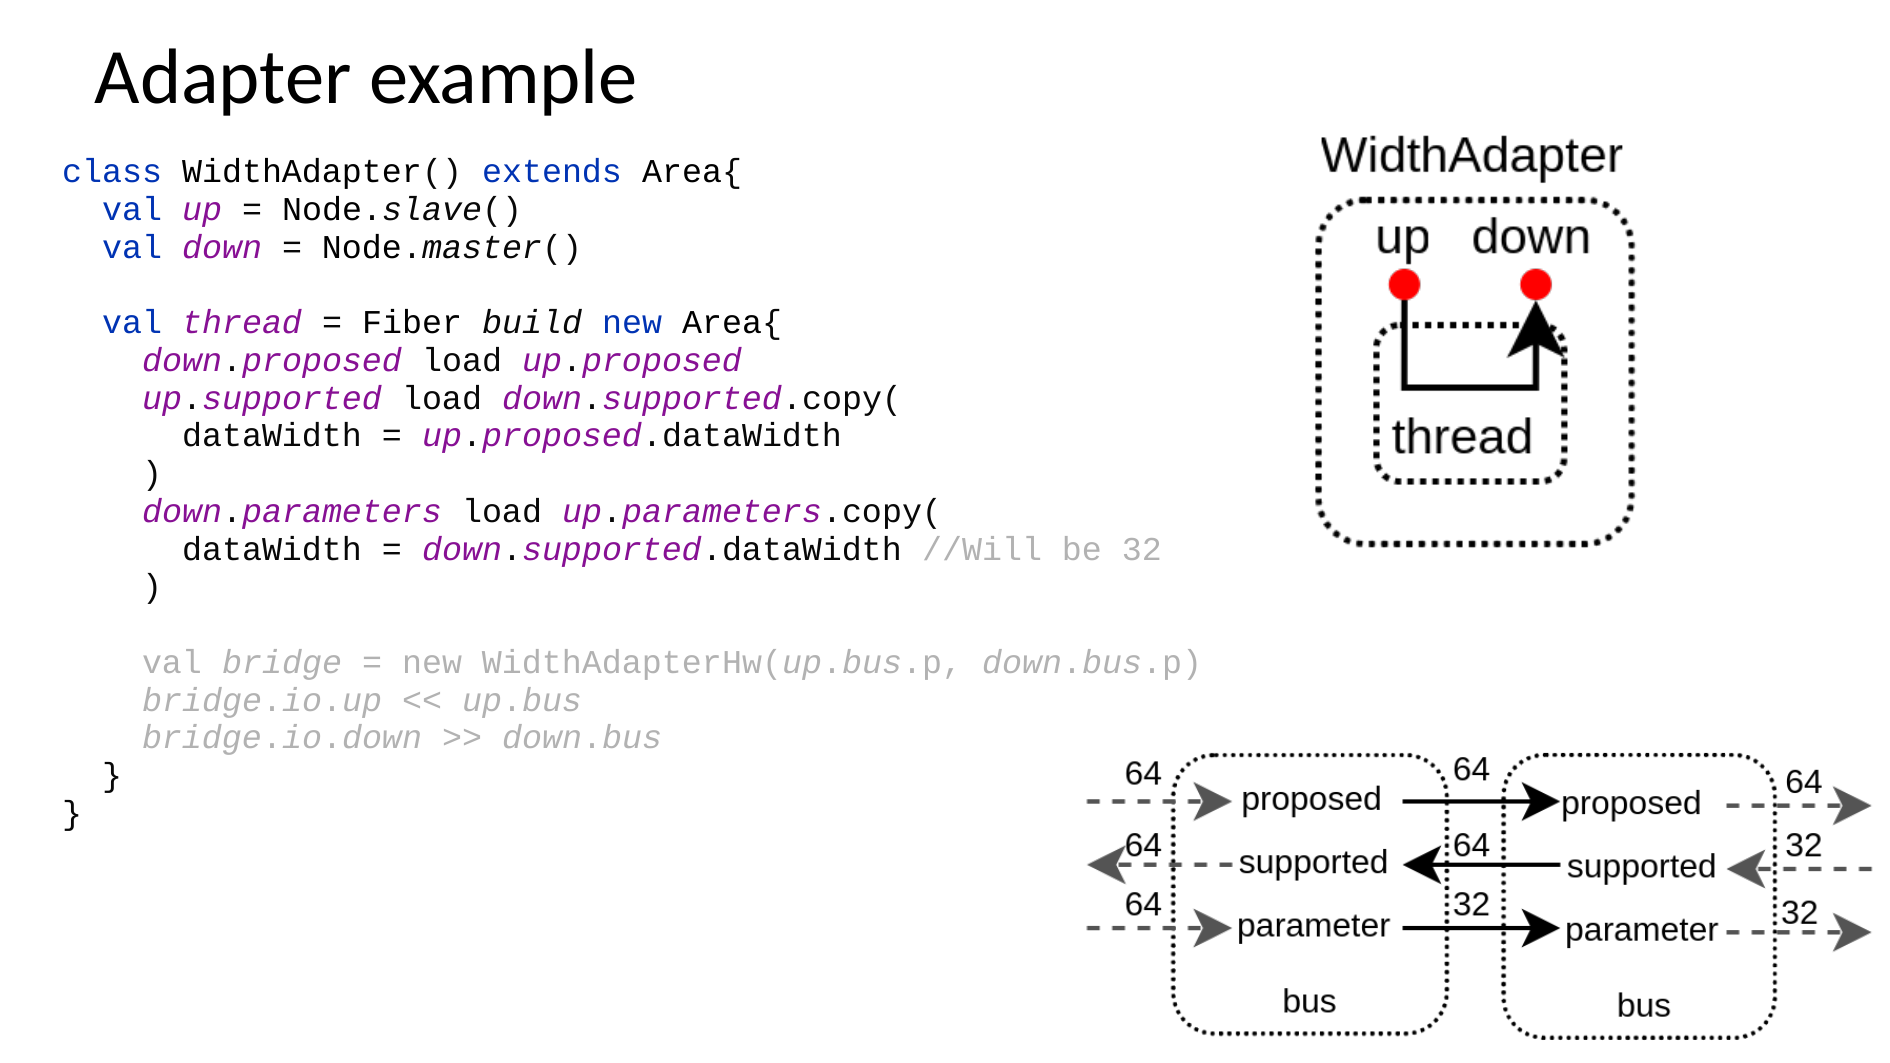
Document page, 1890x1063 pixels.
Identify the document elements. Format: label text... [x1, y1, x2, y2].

picture [1228, 47, 1729, 610]
picture [1015, 696, 1890, 1063]
title Adapter example [94, 0, 1796, 173]
text_box class WidthAdapter() extends Area{ val up = Node.slave() val down = Node.master() val thread = Fiber build new Area{ down.proposed load up.proposed up.supported load down.supported.copy( dataWidth = up.proposed.dataWidth ) down.parameters load up.parameters.copy( dataWidth = down.supported.dataWidth //Will be 32 ) val bridge = new WidthAdapterHw(up.bus.p, down.bus.p) bridge.io.up << up.bus bridge.io.down >> down.bus } } [47, 147, 1252, 880]
